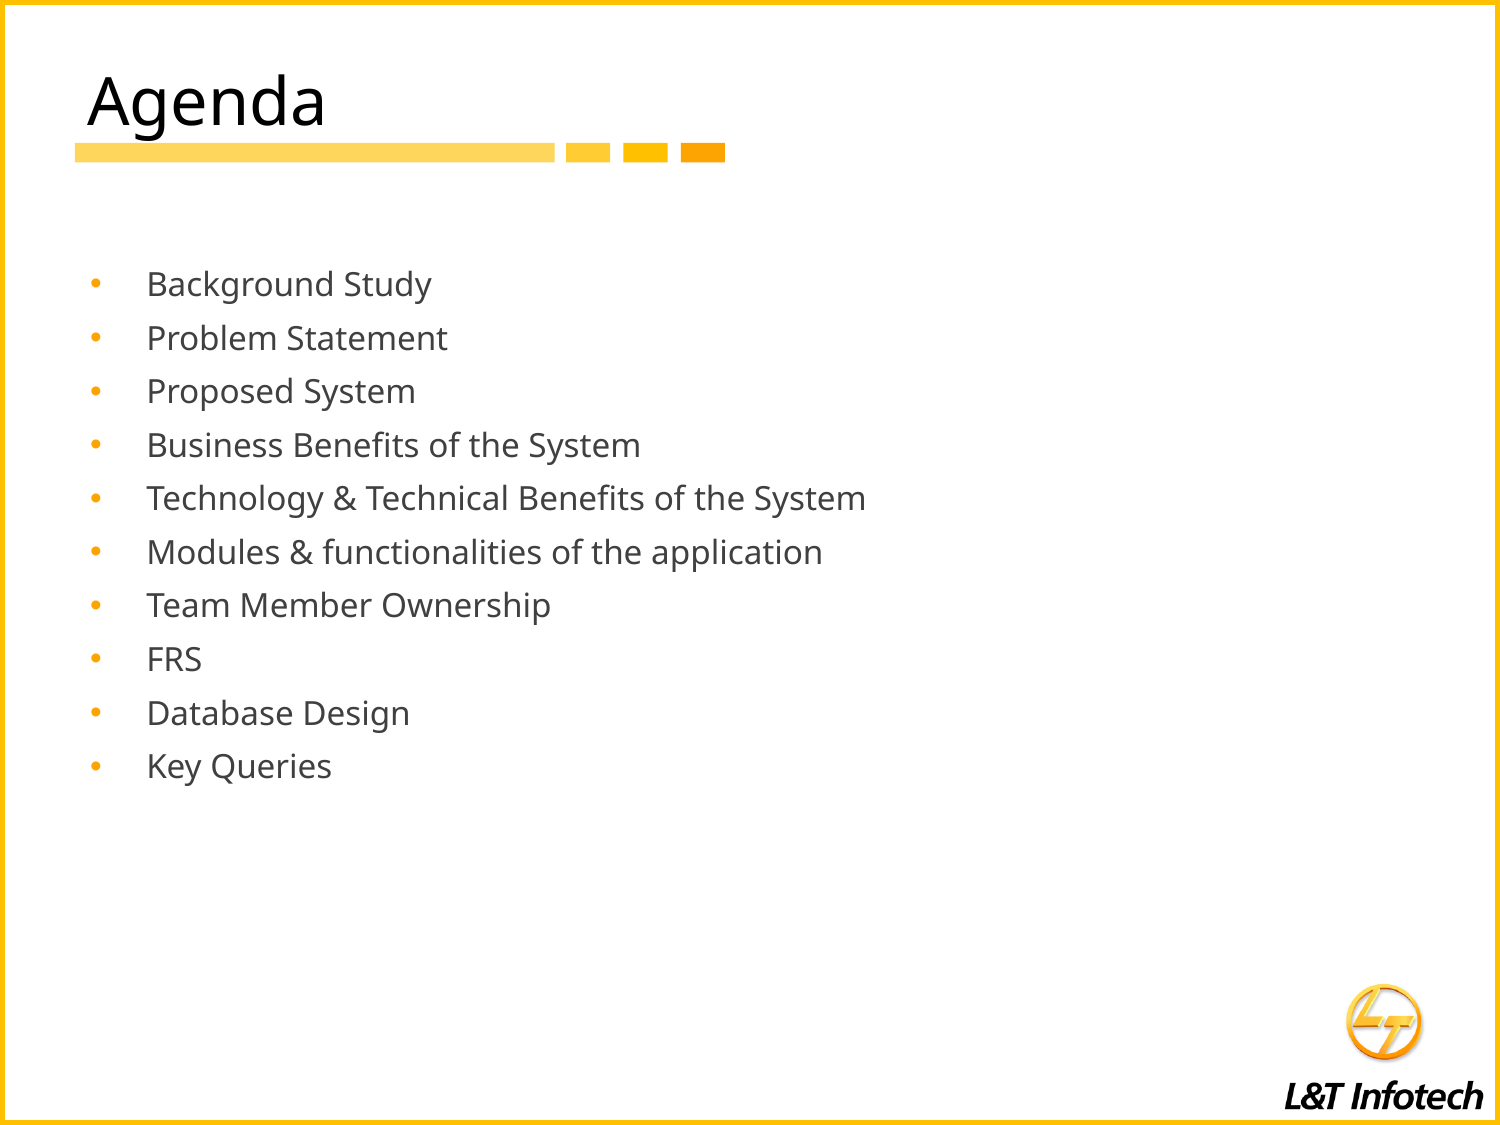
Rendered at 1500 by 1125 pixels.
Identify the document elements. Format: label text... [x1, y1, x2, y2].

picture [1263, 960, 1495, 1120]
title Agenda [37, 49, 1426, 150]
list Background Study Problem Statement Proposed System Business Benefits of the System Technology & Technical Benefits of the System Modules & functionalities of the application Team Member Ownership FRS Database Design Key Queries [75, 199, 1426, 1063]
